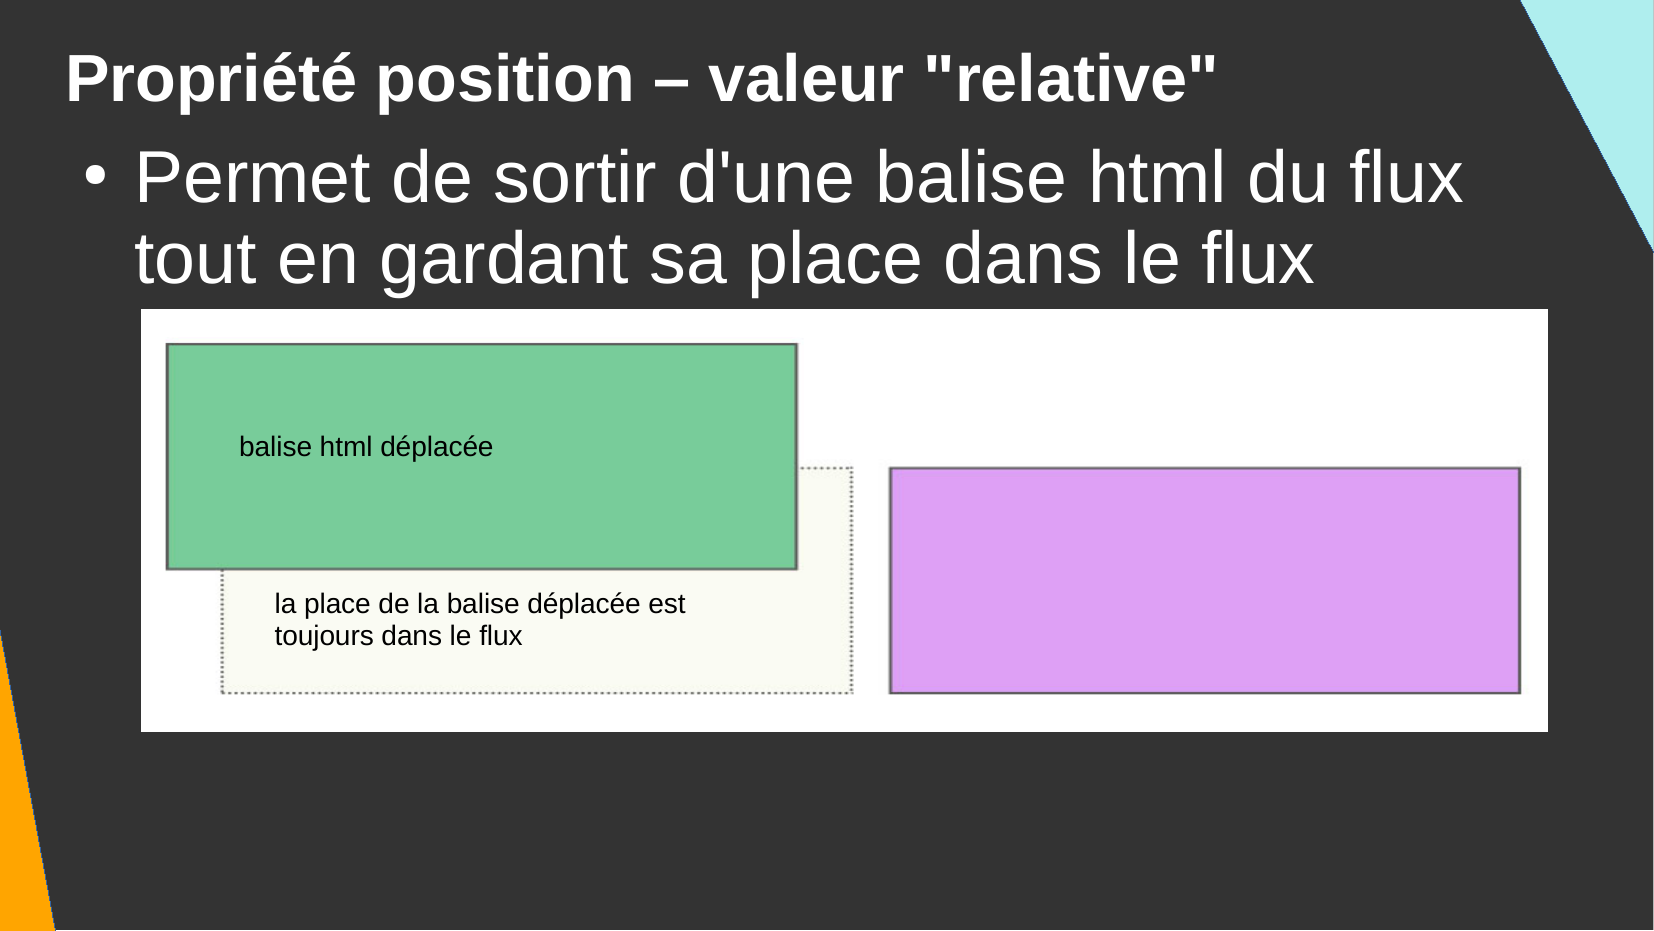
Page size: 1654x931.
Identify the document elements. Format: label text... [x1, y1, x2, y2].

text_box balise html déplacée [224, 423, 603, 470]
text_box [0, 629, 56, 931]
title Propriété position – valeur "relative" [64, 40, 1553, 116]
text_box [1520, 0, 1654, 253]
picture [141, 309, 1548, 732]
text_box la place de la balise déplacée est toujours dans le flux [259, 581, 804, 659]
list Permet de sortir d'une balise html du flux tout en gardant sa place dans le flux [64, 135, 1604, 302]
